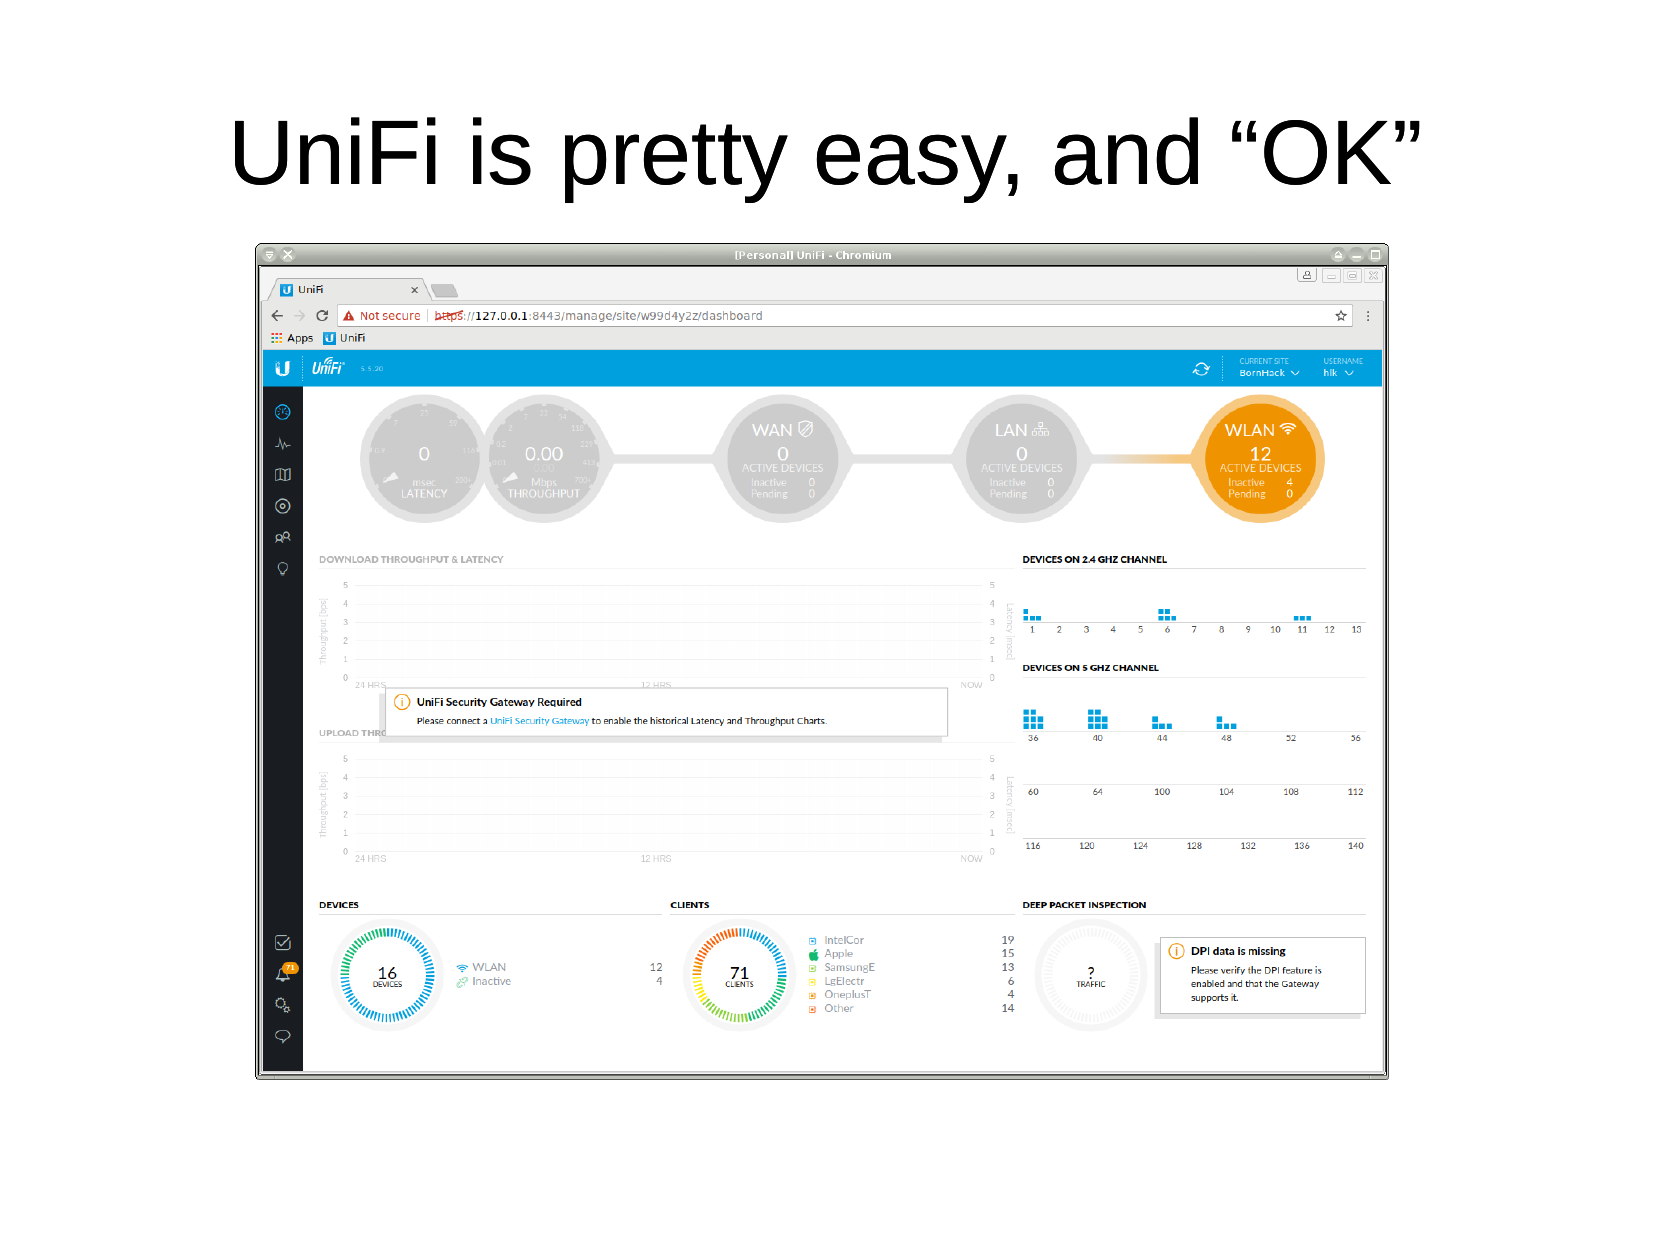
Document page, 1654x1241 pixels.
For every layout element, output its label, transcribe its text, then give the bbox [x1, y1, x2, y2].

picture [255, 257, 1389, 1081]
title UniFi is pretty easy, and “OK” [82, 49, 1571, 257]
